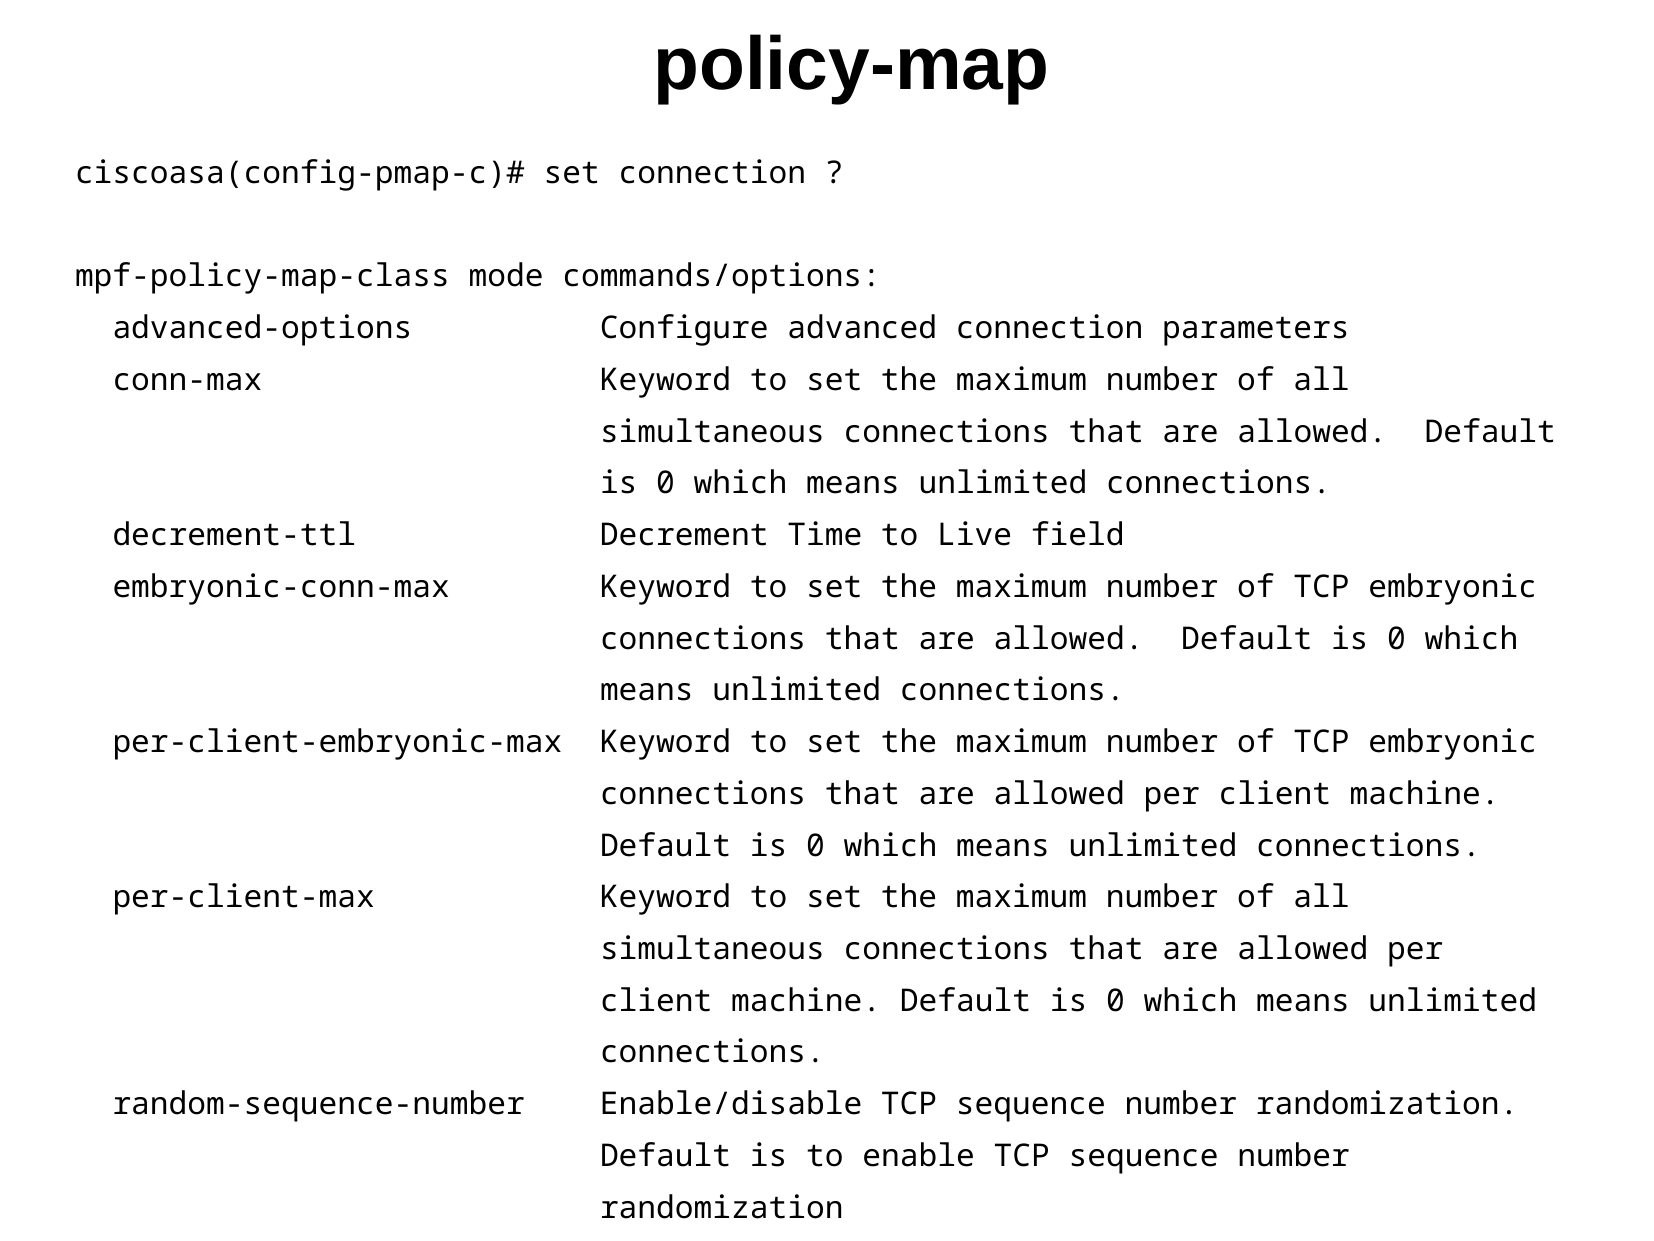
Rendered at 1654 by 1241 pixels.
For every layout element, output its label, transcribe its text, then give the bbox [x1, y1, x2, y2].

list ciscoasa(config-pmap-c)# set connection ? mpf-policy-map-class mode commands/options: advanced-options Configure advanced connection parameters conn-max Keyword to set the maximum number of all simultaneous connections that are allowed. Default is 0 which means unlimited connections. decrement-ttl Decrement Time to Live field embryonic-conn-max Keyword to set the maximum number of TCP embryonic connections that are allowed. Default is 0 which means unlimited connections. per-client-embryonic-max Keyword to set the maximum number of TCP embryonic connections that are allowed per client machine. Default is 0 which means unlimited connections. per-client-max Keyword to set the maximum number of all simultaneous connections that are allowed per client machine. Default is 0 which means unlimited connections. random-sequence-number Enable/disable TCP sequence number randomization. Default is to enable TCP sequence number randomization timeout Configure connection timeout parameters [75, 150, 1613, 1163]
text_box policy-map [64, 37, 1613, 113]
